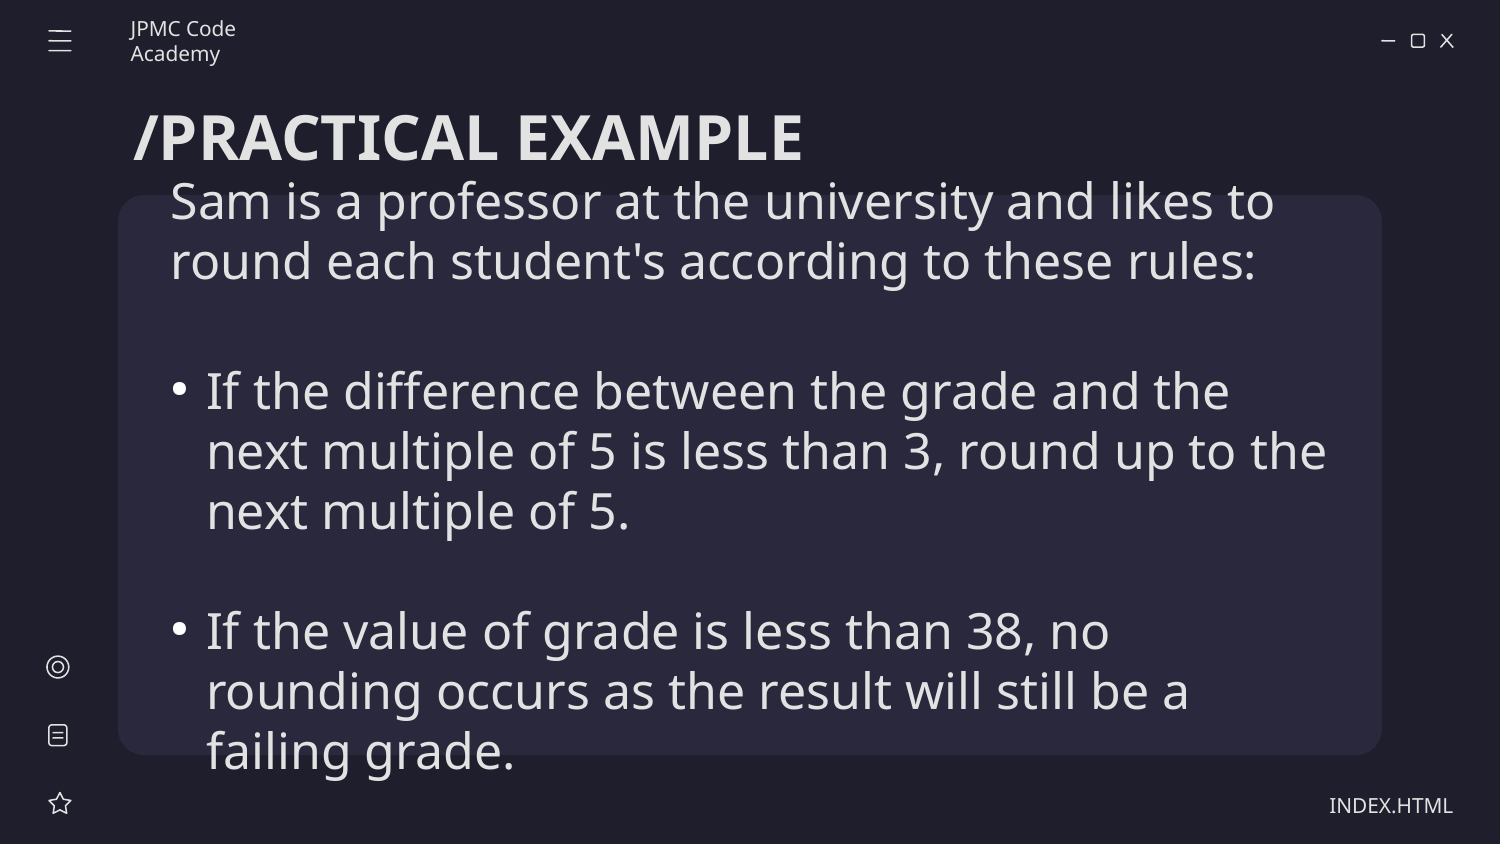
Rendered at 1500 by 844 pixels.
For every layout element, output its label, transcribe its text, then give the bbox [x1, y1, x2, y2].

title Sam is a professor at the university and likes to round each student's according to these rules: If the difference between the grade and the next multiple of 5 is less than 3, round up to the next multiple of 5. If the value of grade is less than 38, no rounding occurs as the result will still be a failing grade. [155, 199, 1351, 751]
title /PRACTICAL EXAMPLE [118, 88, 1300, 183]
subtitle JPMC Code Academy [130, 18, 306, 64]
subtitle INDEX.HTML [1278, 780, 1453, 826]
